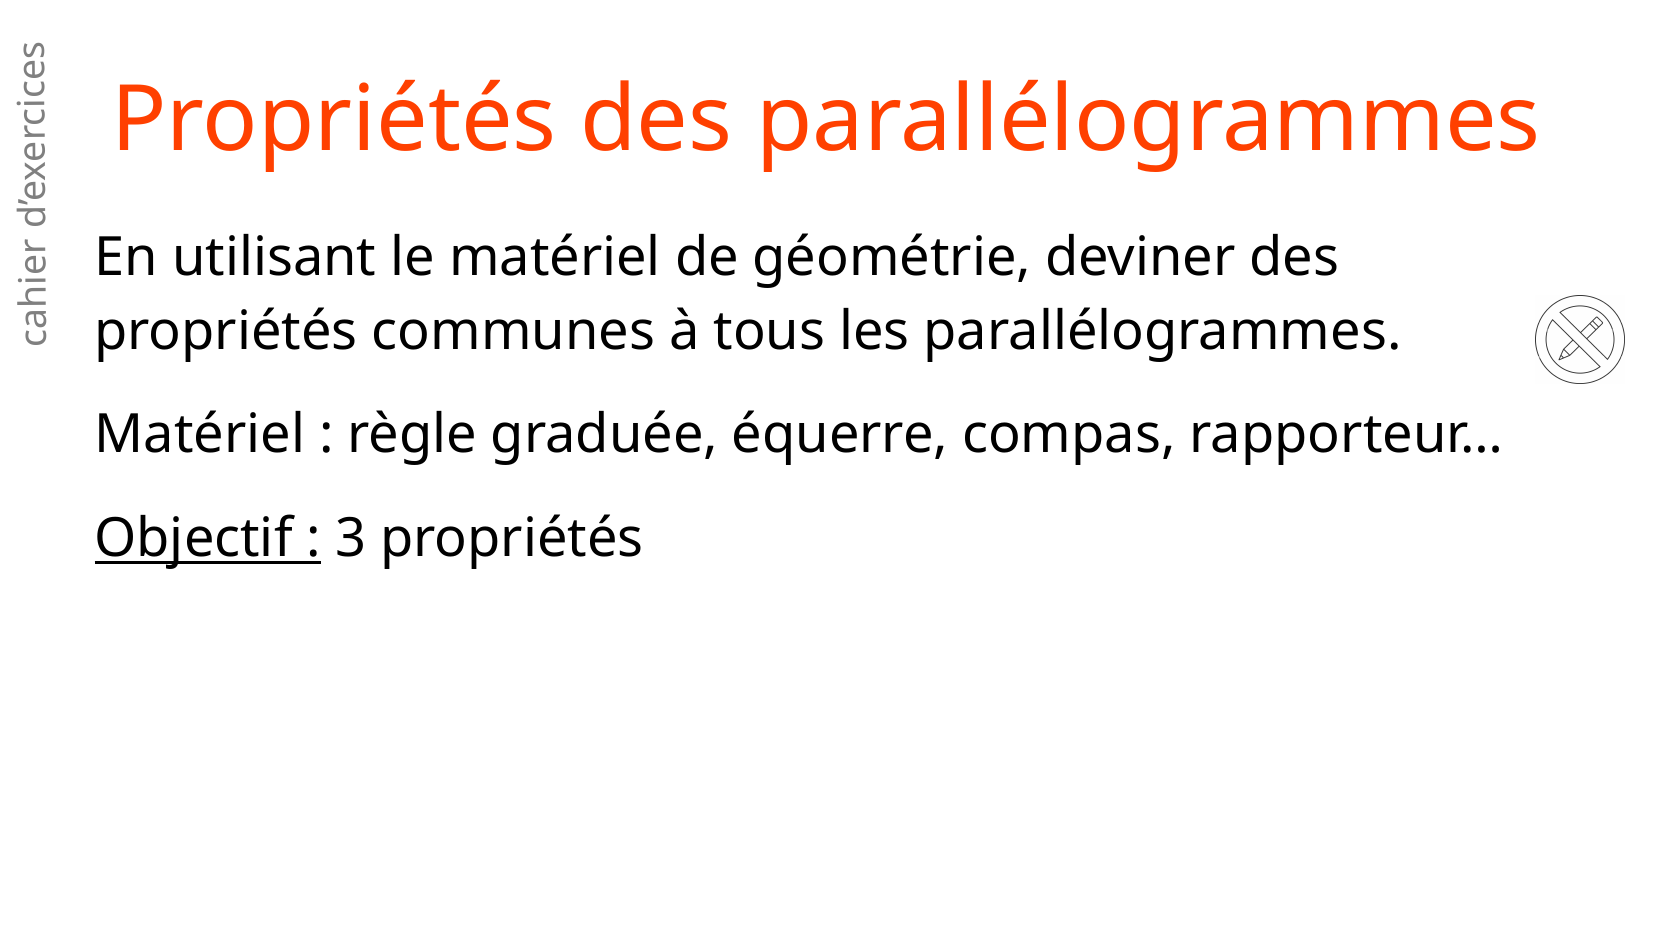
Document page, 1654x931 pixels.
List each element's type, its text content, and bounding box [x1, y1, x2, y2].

list En utilisant le matériel de géométrie, deviner des propriétés communes à tous les parallélogrammes. Matériel : règle graduée, équerre, compas, rapporteur… Objectif : 3 propriétés [23, 217, 1536, 886]
chart [775, 438, 894, 498]
title Propriétés des parallélogrammes [82, 3, 1571, 227]
picture [1536, 295, 1625, 384]
text_box cahier d’exercices [0, 0, 58, 363]
